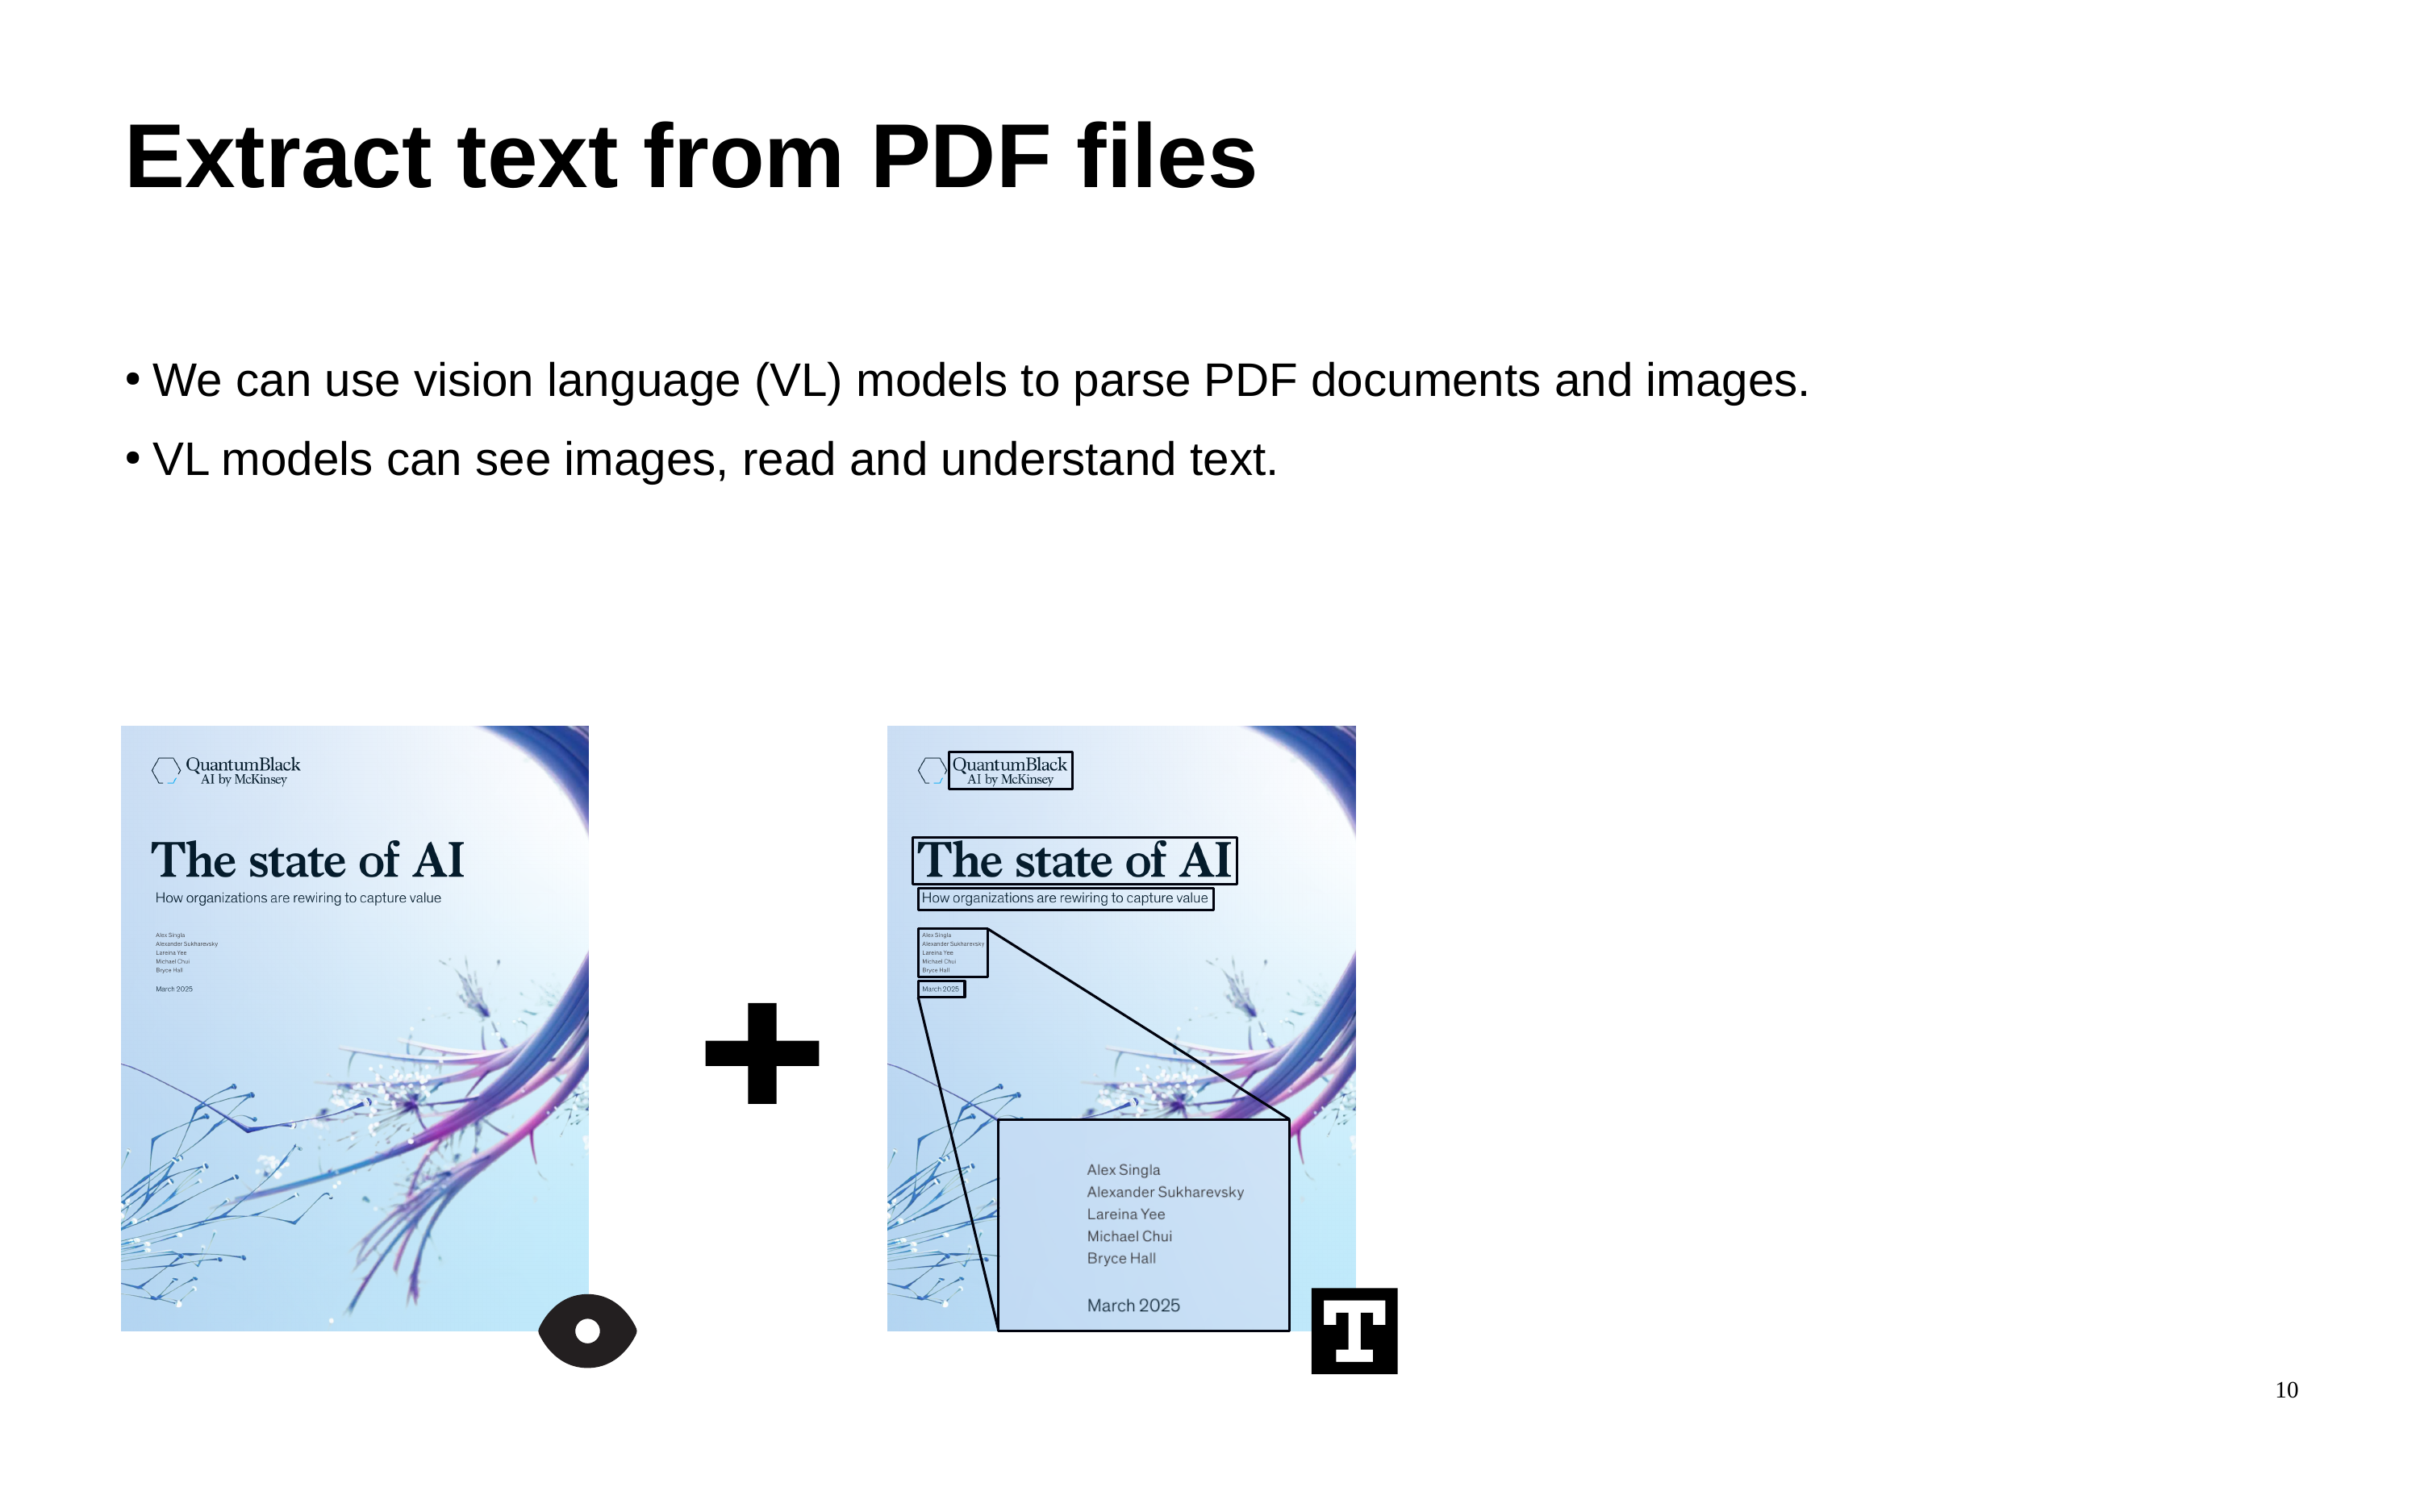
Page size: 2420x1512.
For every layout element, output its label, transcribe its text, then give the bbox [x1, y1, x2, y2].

text_box [998, 1119, 1290, 1331]
text_box [918, 928, 988, 977]
text_box [918, 981, 965, 998]
text_box We can use vision language (VL) models to parse PDF documents and images. VL models can see images, read and understand text. [112, 322, 2118, 570]
picture [887, 726, 1404, 1381]
text_box [949, 752, 1073, 789]
text_box Extract text from PDF files [112, 61, 2173, 251]
text_box [918, 888, 1214, 910]
picture [121, 726, 637, 1381]
text_box [912, 837, 1237, 885]
picture [705, 996, 820, 1110]
